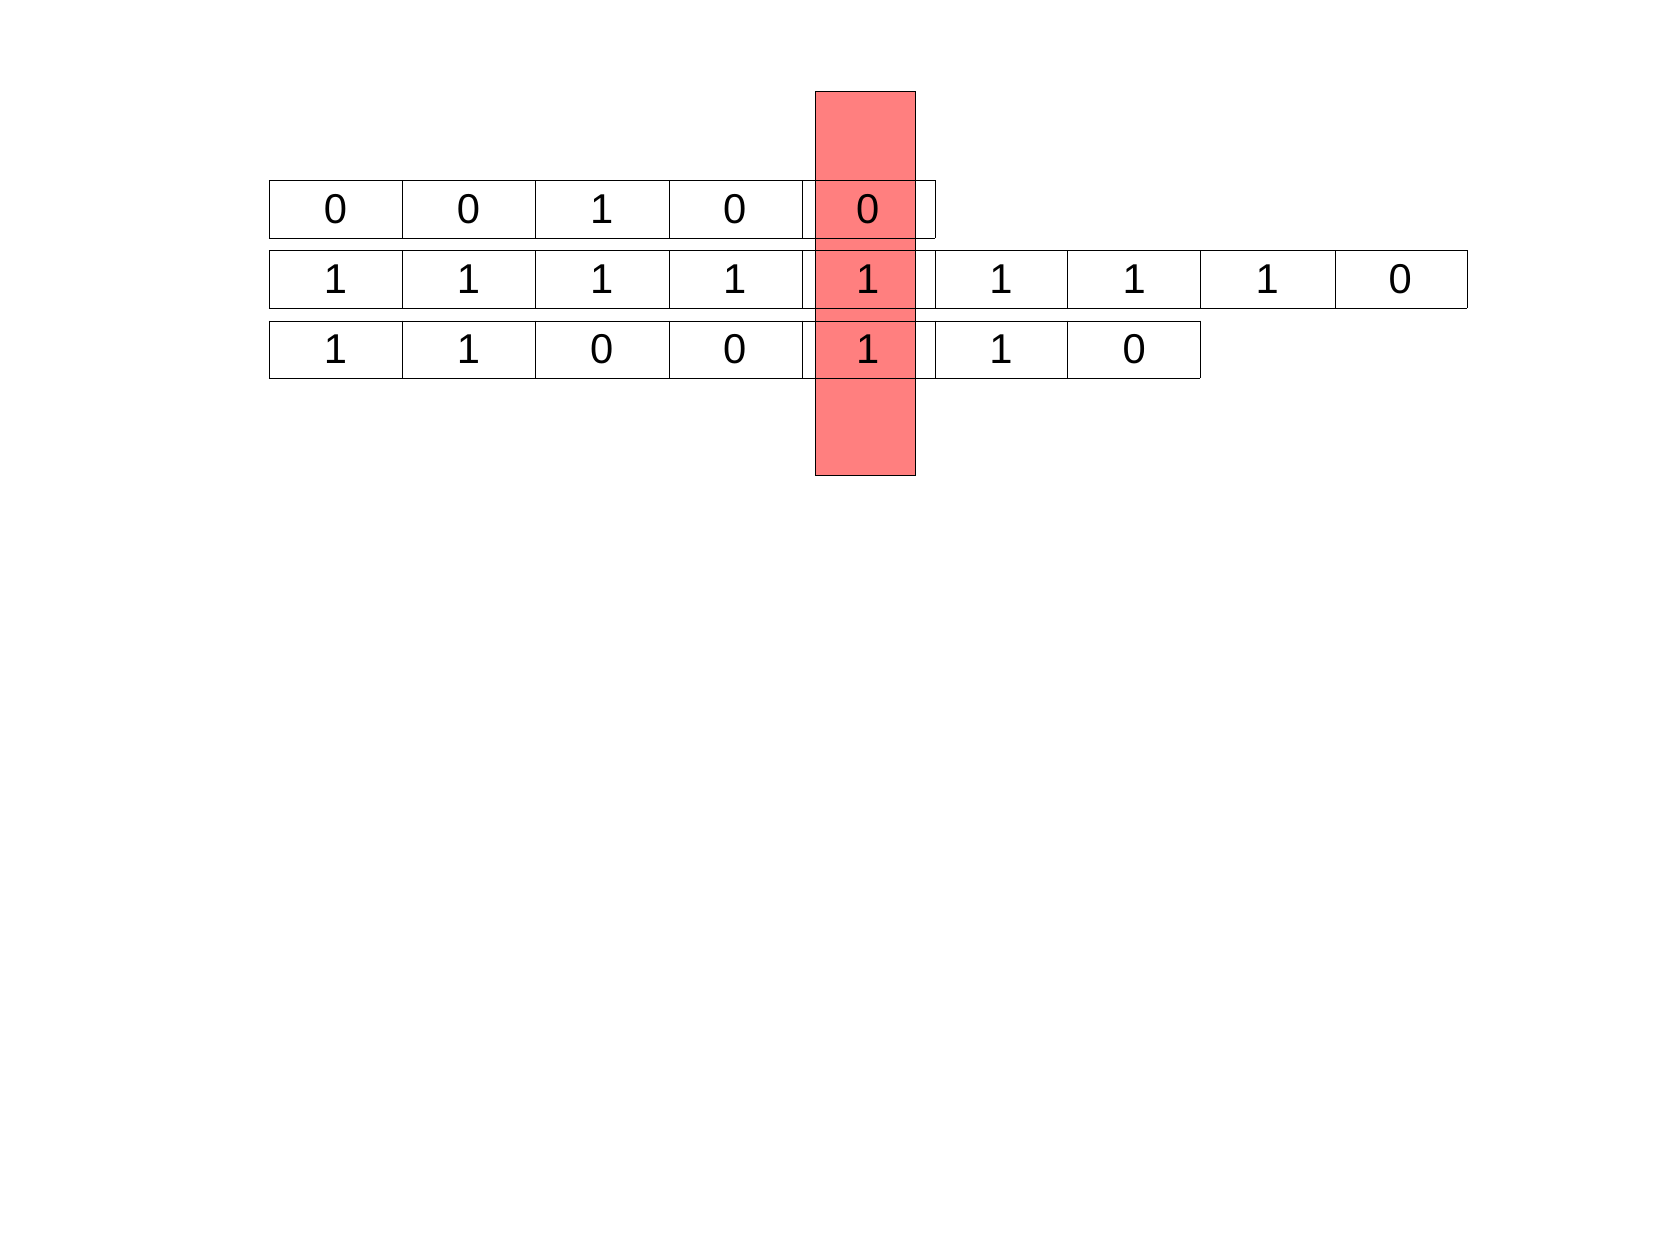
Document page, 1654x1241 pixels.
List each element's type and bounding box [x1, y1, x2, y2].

chart [268, 180, 1470, 557]
text_box [815, 91, 916, 180]
